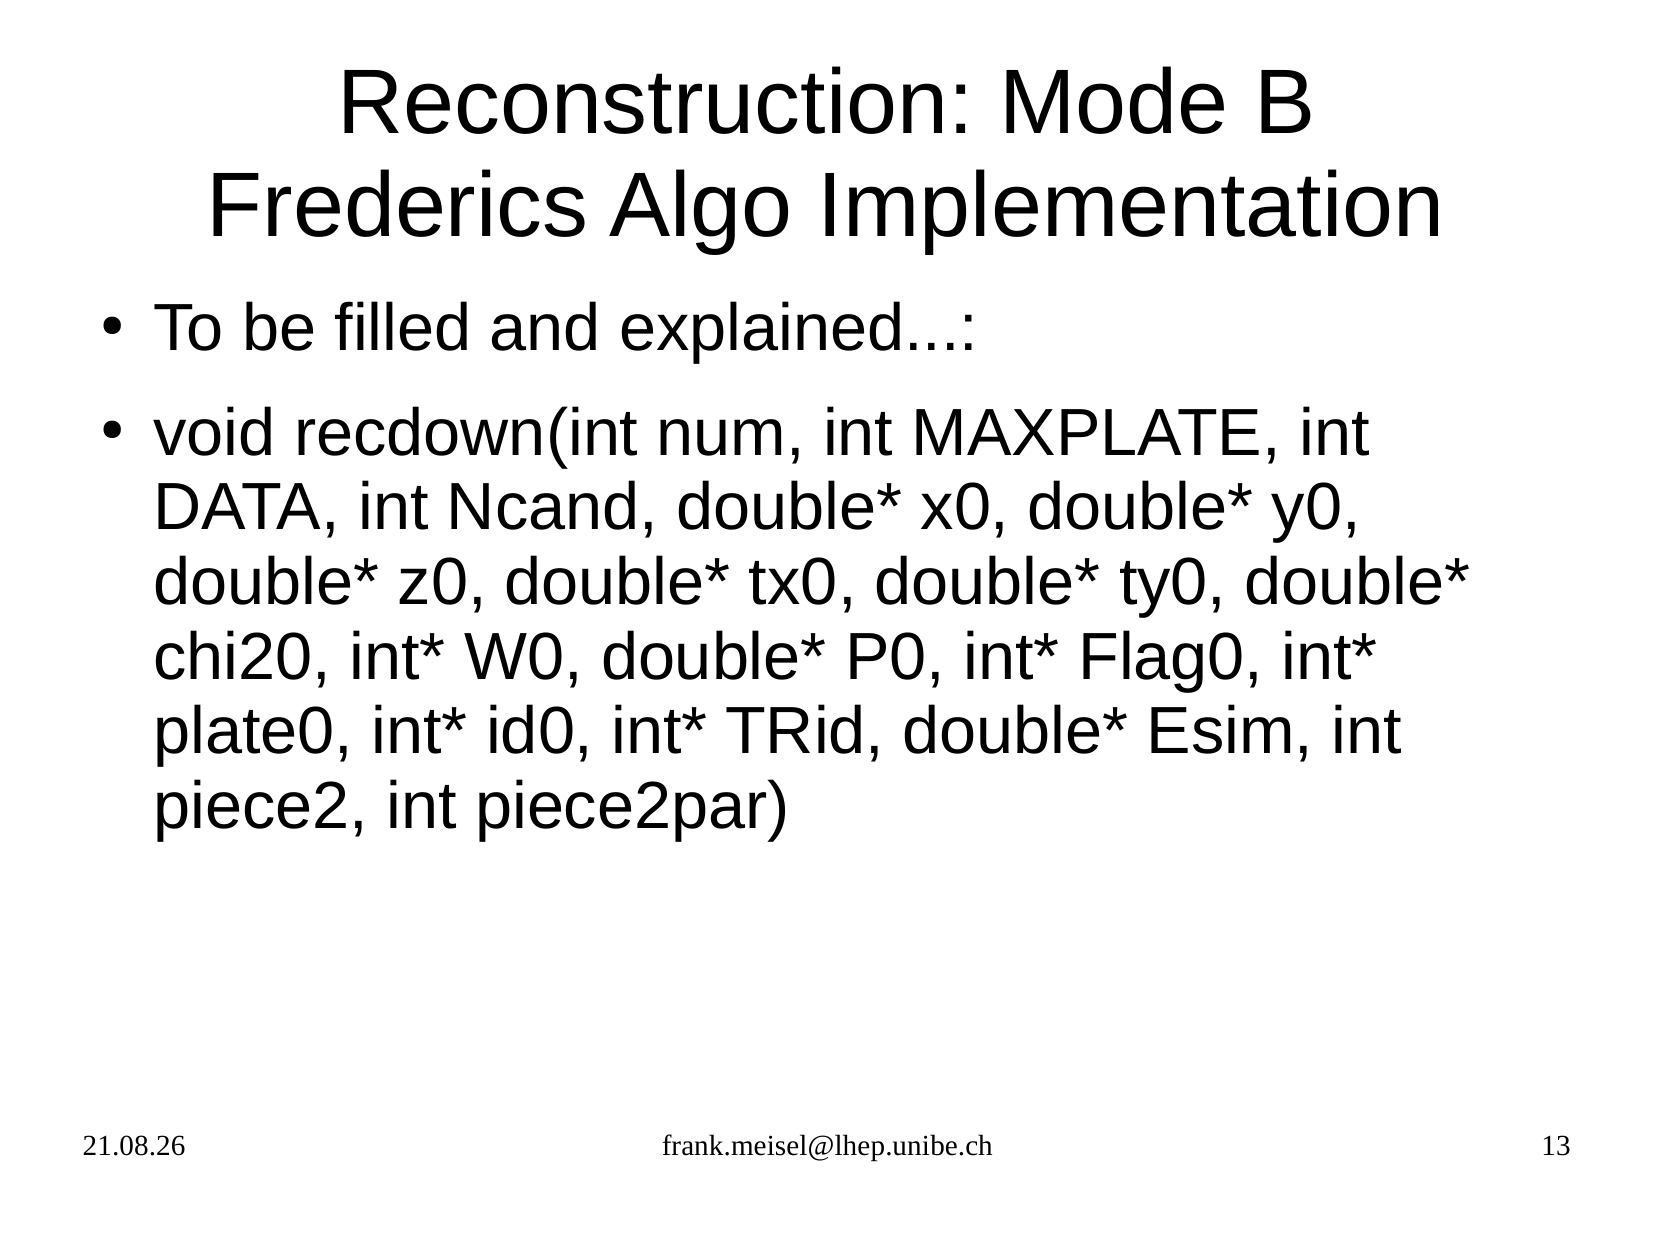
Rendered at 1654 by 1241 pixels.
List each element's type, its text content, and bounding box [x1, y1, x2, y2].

list To be filled and explained...: void recdown(int num, int MAXPLATE, int DATA, int Ncand, double* x0, double* y0, double* z0, double* tx0, double* ty0, double* chi20, int* W0, double* P0, int* Flag0, int* plate0, int* id0, int* TRid, double* Esim, int piece2, int piece2par) [82, 290, 1571, 1109]
title Reconstruction: Mode B Frederics Algo Implementation [82, 50, 1571, 256]
